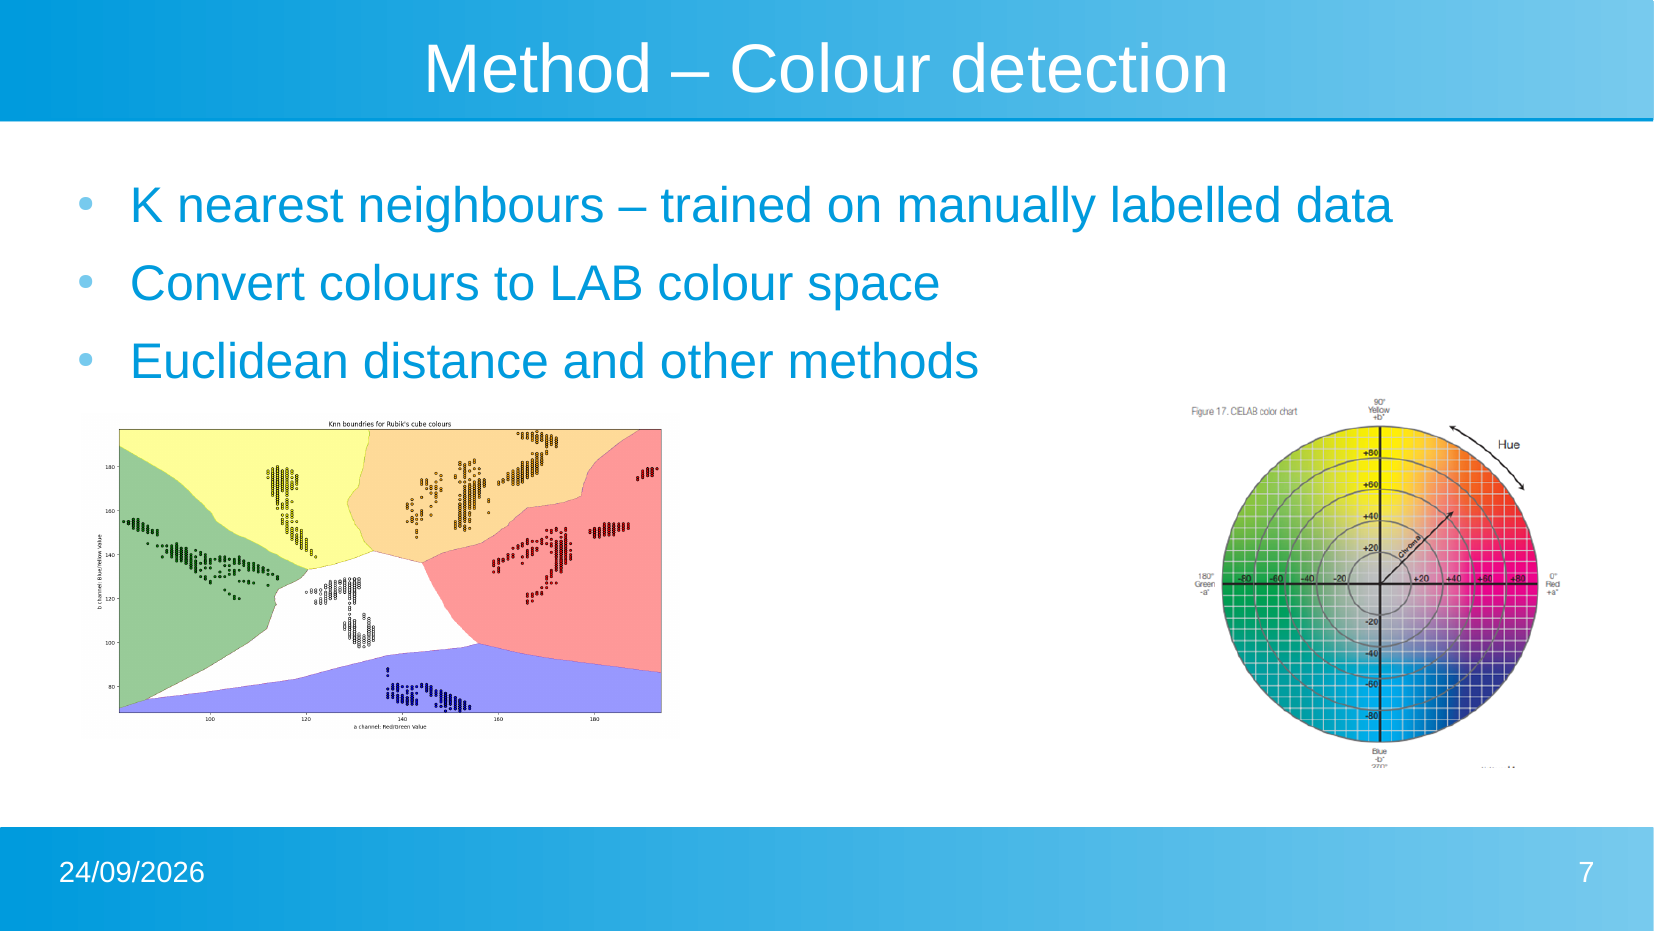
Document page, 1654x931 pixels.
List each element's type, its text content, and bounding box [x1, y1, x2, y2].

title Method – Colour detection [59, 29, 1595, 108]
picture [1181, 383, 1565, 768]
picture [81, 413, 680, 739]
list K nearest neighbours – trained on manually labelled data Convert colours to LAB colour space Euclidean distance and other methods [59, 177, 1595, 768]
